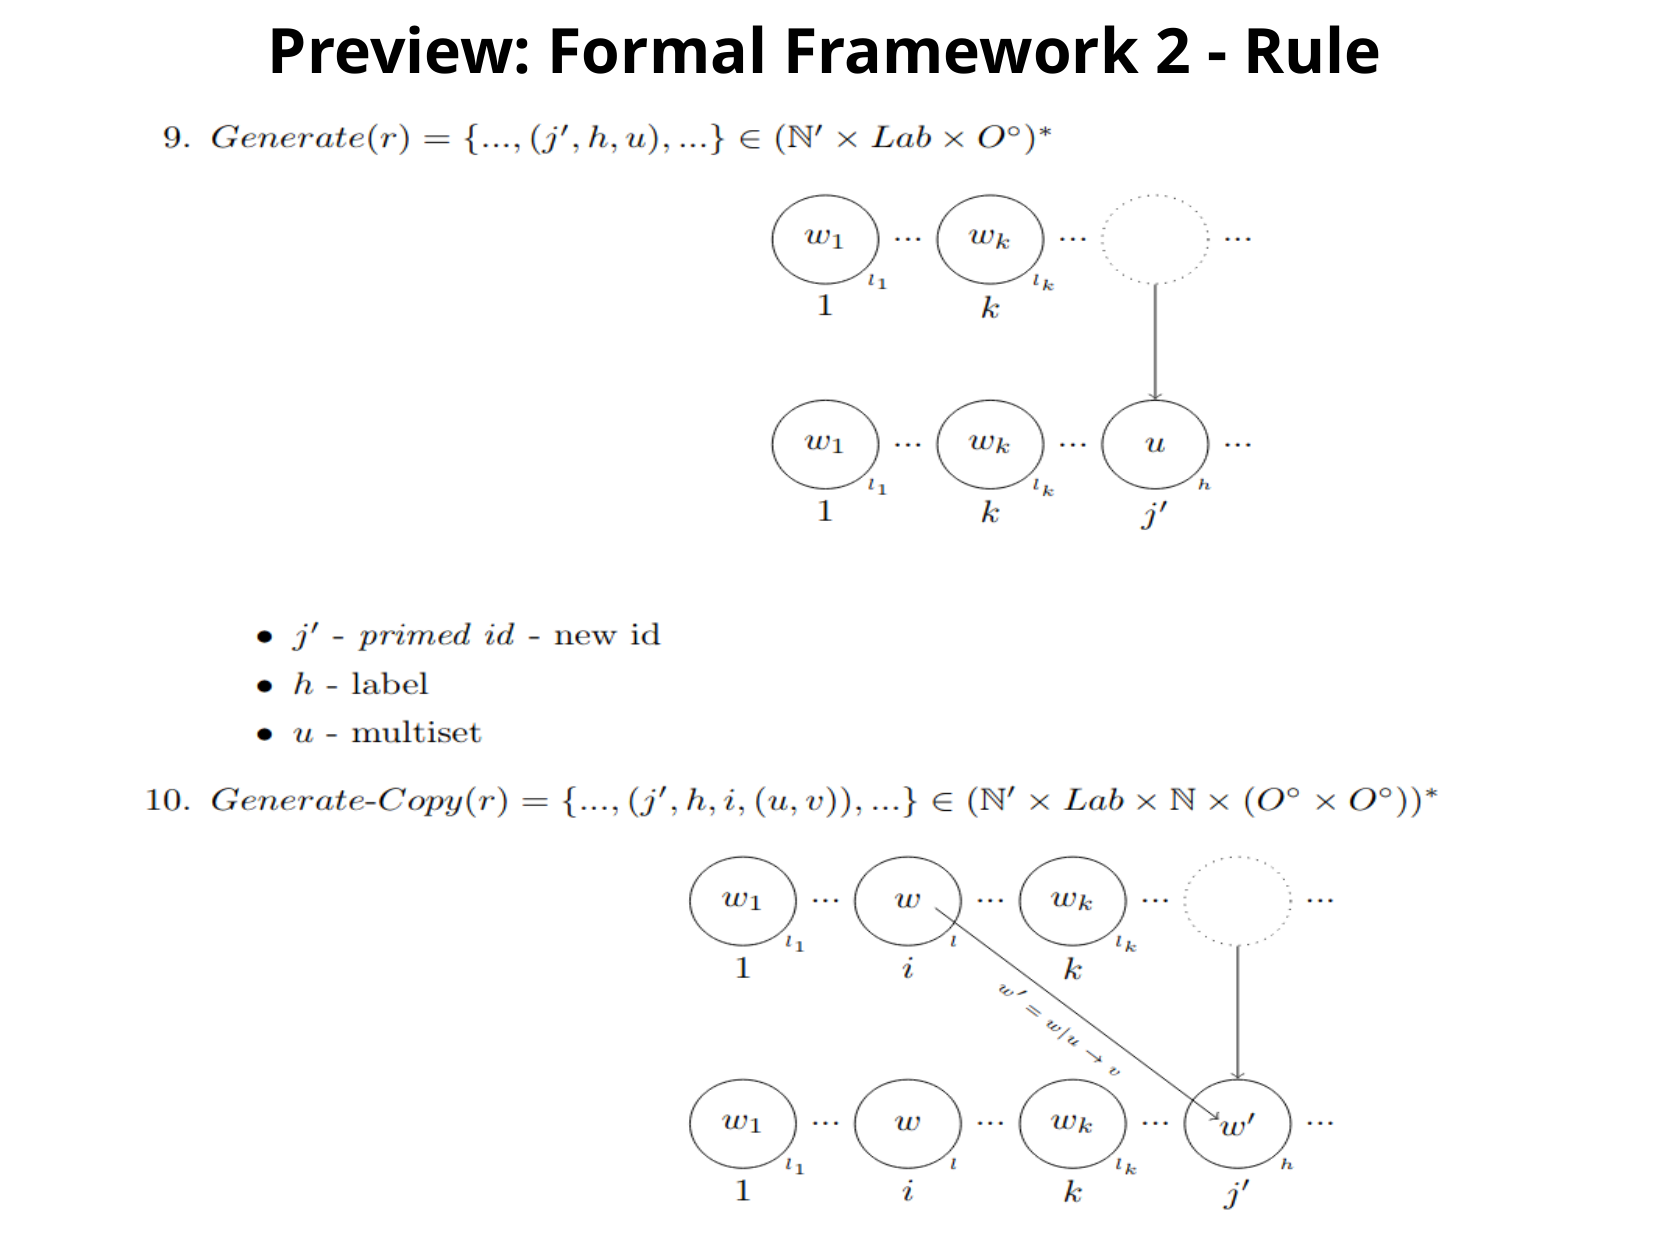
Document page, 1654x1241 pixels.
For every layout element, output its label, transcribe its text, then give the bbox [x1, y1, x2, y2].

picture [116, 116, 1511, 1237]
title Preview: Formal Framework 2 - Rule [0, 7, 1651, 91]
